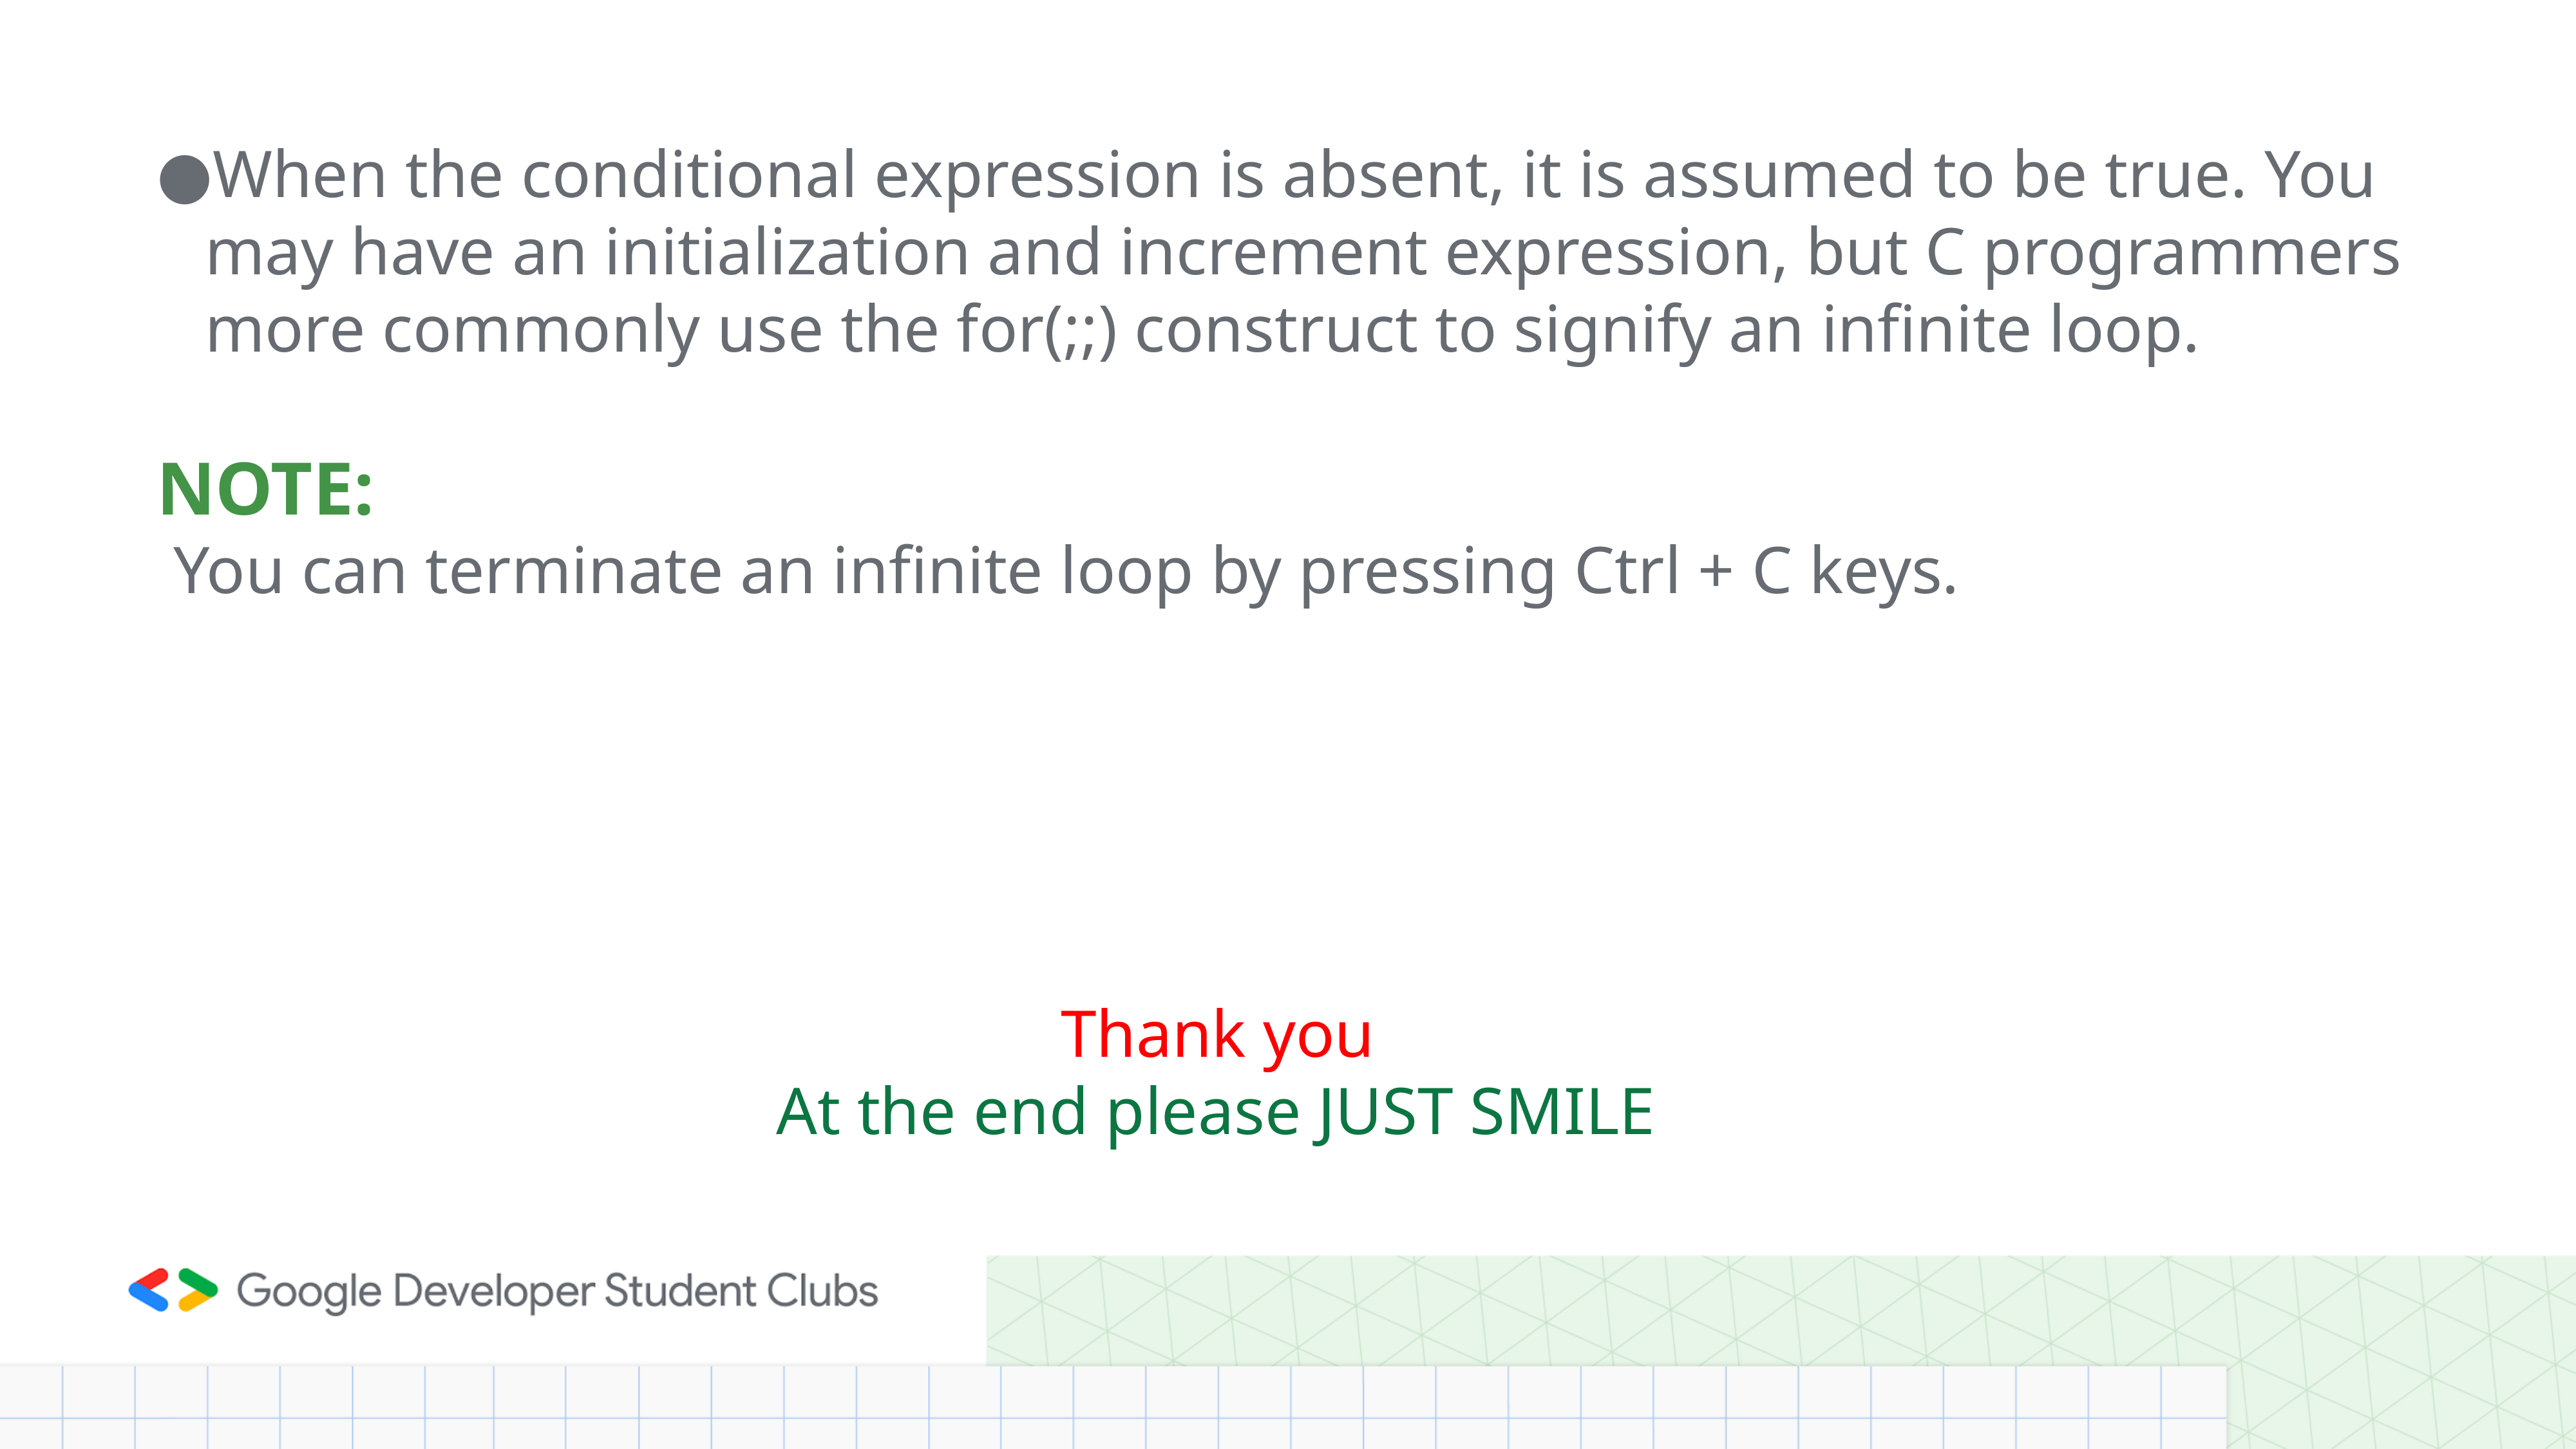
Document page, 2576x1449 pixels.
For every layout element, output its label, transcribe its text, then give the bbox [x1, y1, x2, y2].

picture [0, 0, 2576, 1449]
list When the conditional expression is absent, it is assumed to be true. You may have an initialization and increment expression, but C programmers more commonly use the for(;;) construct to signify an infinite loop. NOTE: You can terminate an infinite loop by pressing Ctrl + C keys. Thank you At the end please JUST SMILE [147, 123, 2461, 1245]
